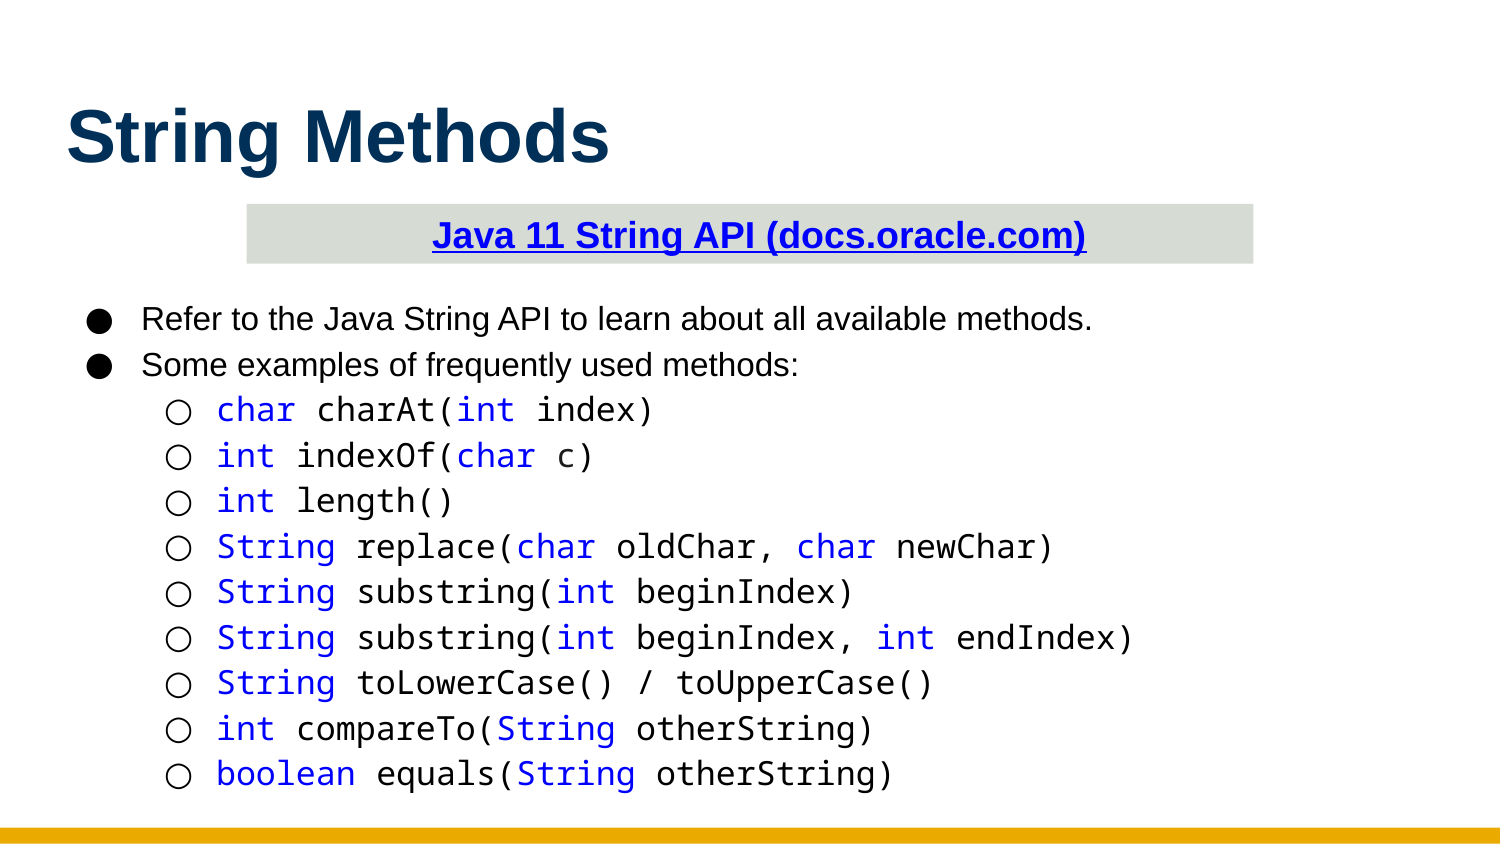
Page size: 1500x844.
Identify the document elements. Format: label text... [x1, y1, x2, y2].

text_box String Methods [51, 72, 1449, 189]
list Refer to the Java String API to learn about all available methods. Some examples of frequently used methods: char charAt(int index) int indexOf(char c) int length() String replace(char oldChar, char newChar) String substring(int beginIndex) String substring(int beginIndex, int endIndex) String toLowerCase() / toUpperCase() int compareTo(String otherString) boolean equals(String otherString) [51, 276, 1449, 805]
text_box Java 11 String API (docs.oracle.com) [246, 203, 1254, 264]
